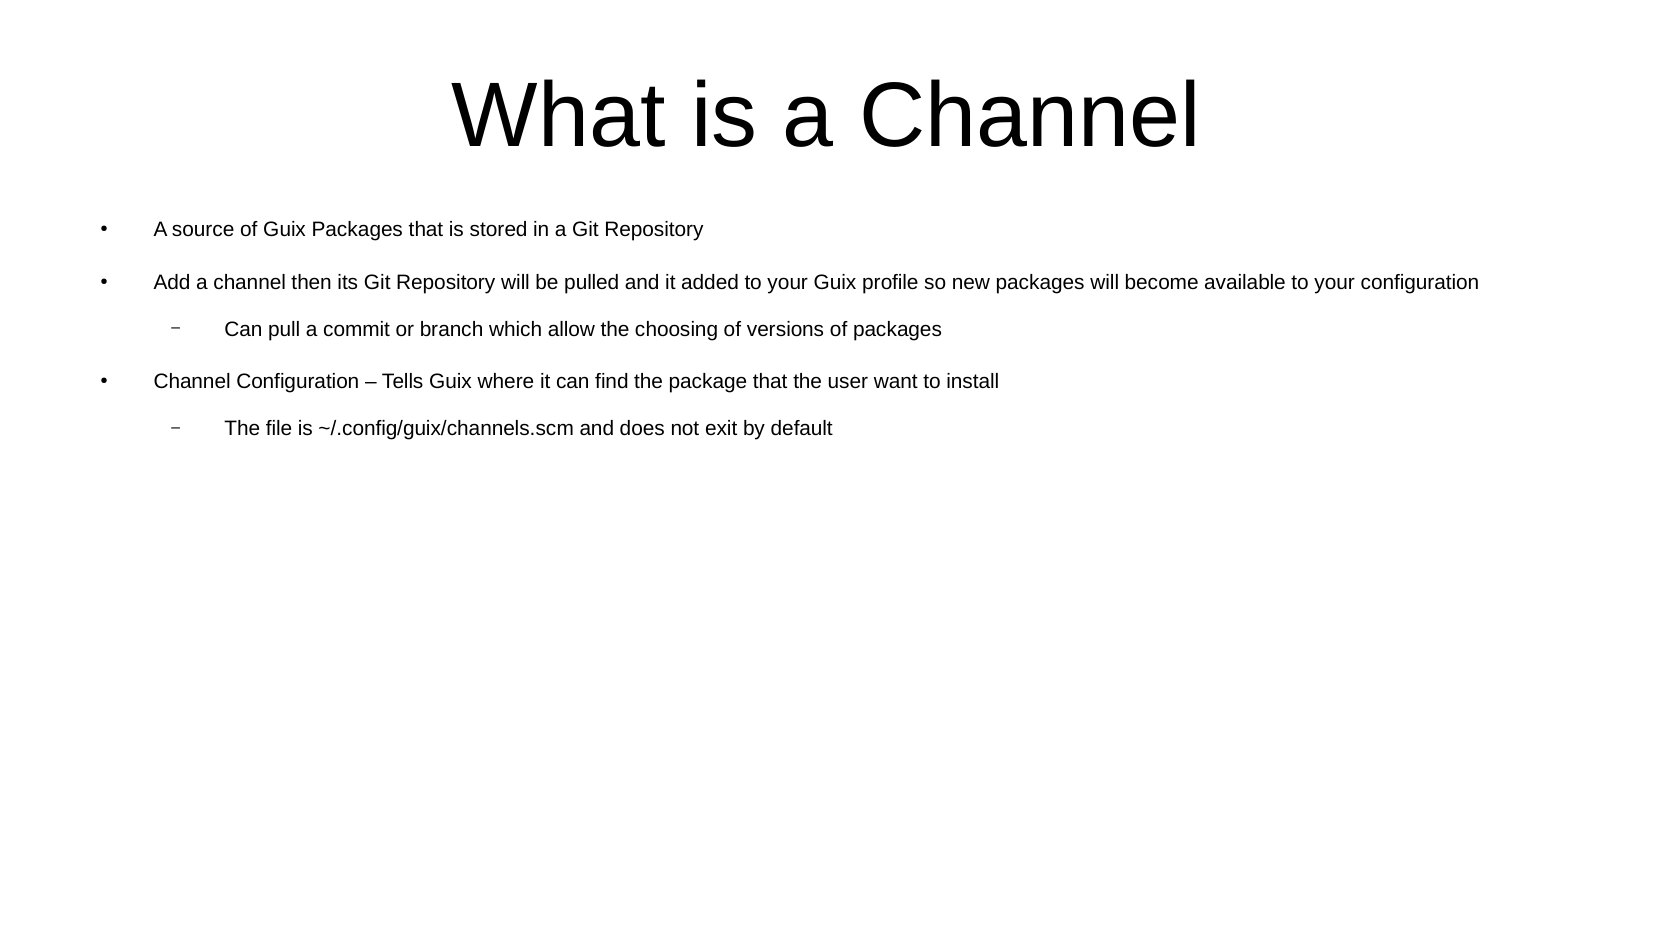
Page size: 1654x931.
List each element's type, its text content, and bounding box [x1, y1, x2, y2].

title What is a Channel [82, 37, 1571, 193]
list A source of Guix Packages that is stored in a Git Repository Add a channel then its Git Repository will be pulled and it added to your Guix profile so new packages will become available to your configuration Can pull a commit or branch which allow the choosing of versions of packages Channel Configuration – Tells Guix where it can find the package that the user want to install The file is ~/.config/guix/channels.scm and does not exit by default [82, 217, 1571, 758]
